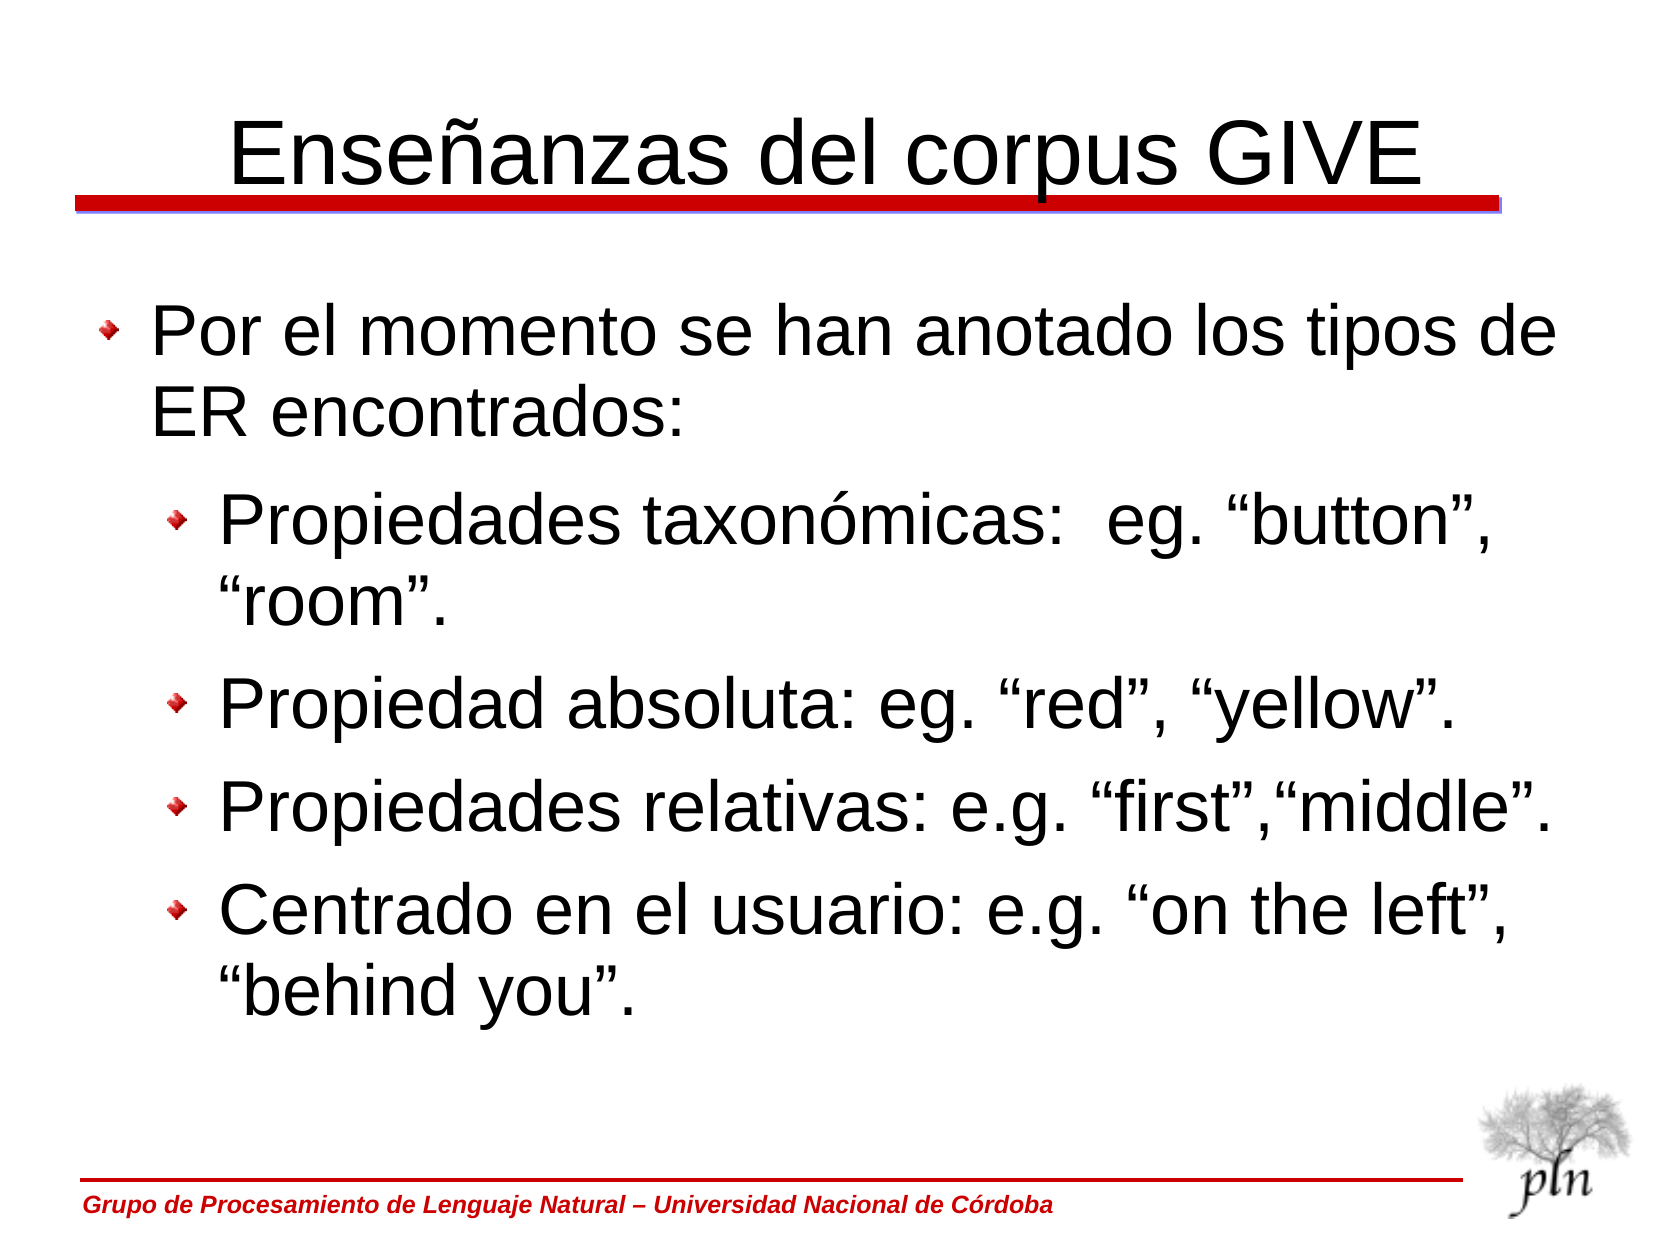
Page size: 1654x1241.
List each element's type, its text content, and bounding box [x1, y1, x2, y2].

title Enseñanzas del corpus GIVE [82, 49, 1571, 257]
picture [1477, 1083, 1635, 1219]
list Por el momento se han anotado los tipos de ER encontrados: Propiedades taxonómicas: eg. “button”, “room”. Propiedad absoluta: eg. “red”, “yellow”. Propiedades relativas: e.g. “ﬁrst”,“middle”. Centrado en el usuario: e.g. “on the left”, “behind you”. [82, 290, 1571, 1109]
